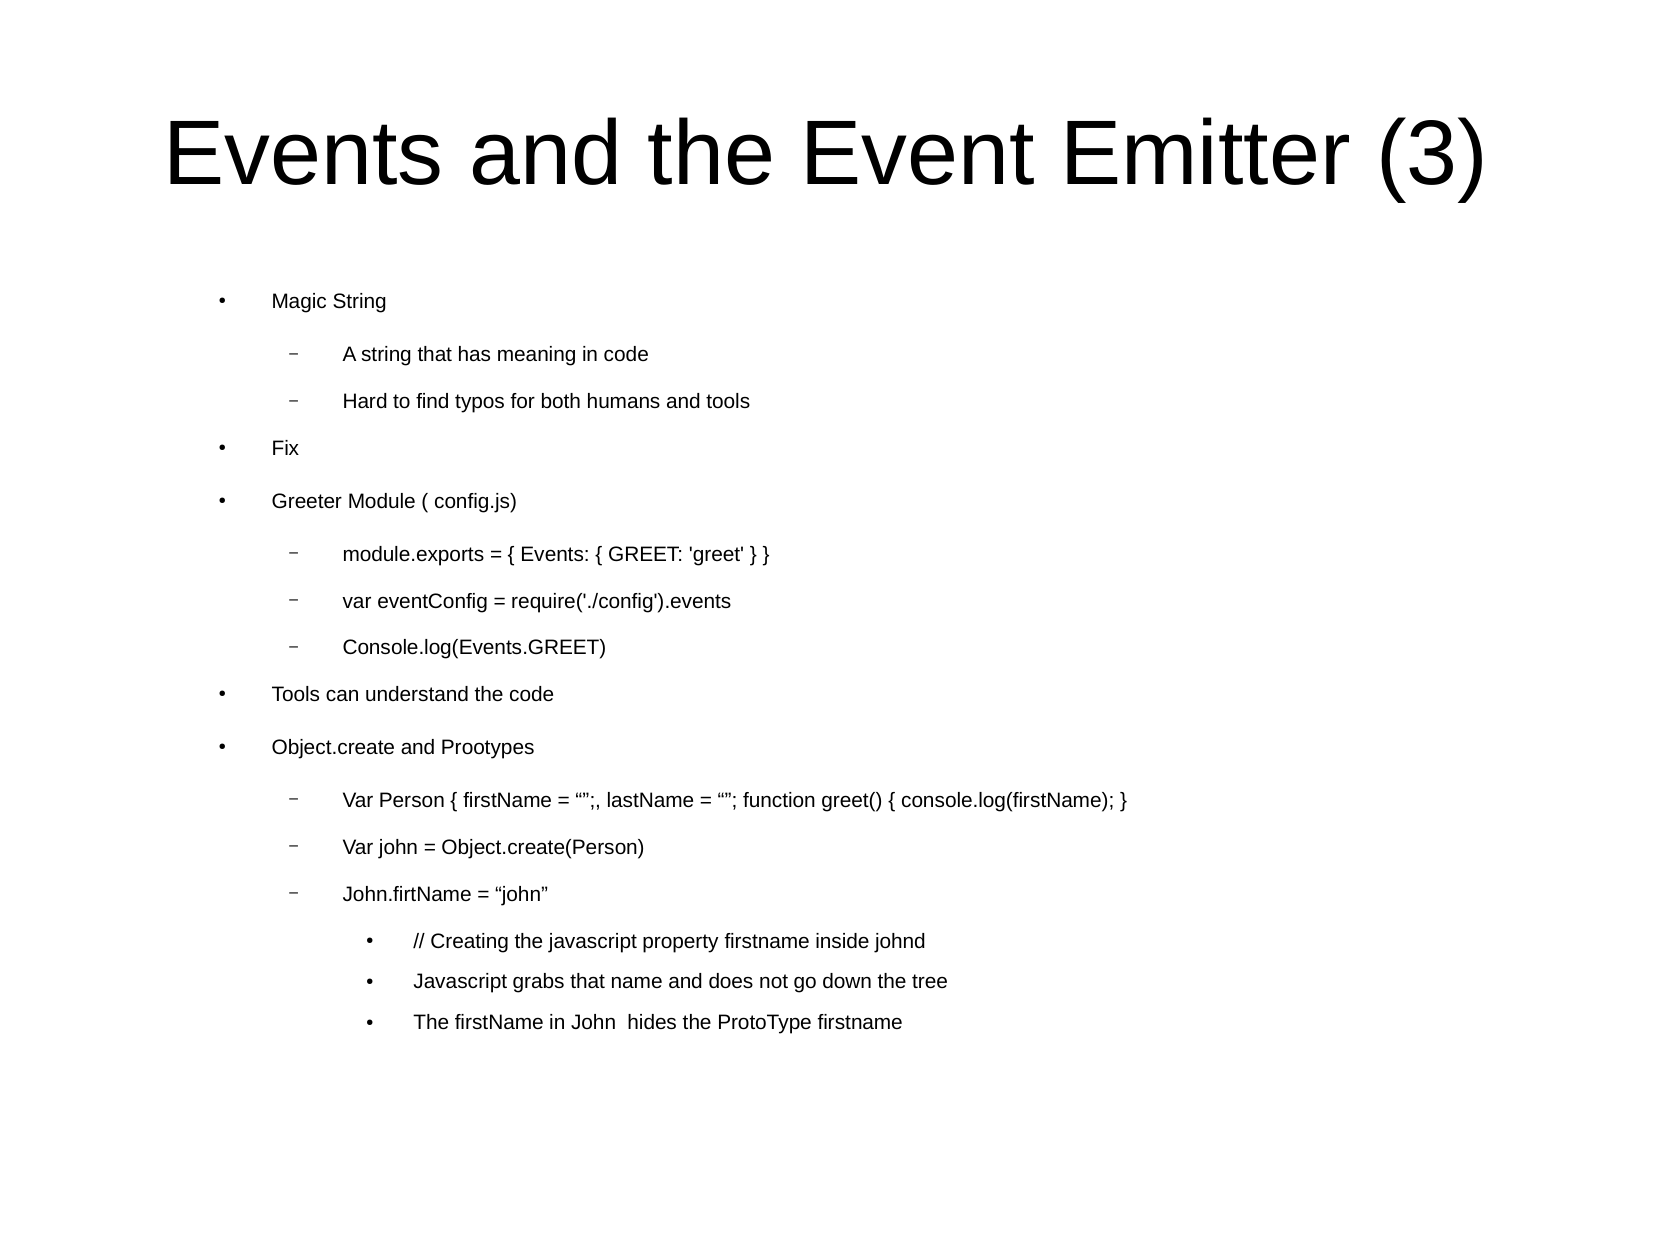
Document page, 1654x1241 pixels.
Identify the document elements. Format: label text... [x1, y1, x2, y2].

list Magic String A string that has meaning in code Hard to find typos for both humans and tools Fix Greeter Module ( config.js) module.exports = { Events: { GREET: 'greet' } } var eventConfig = require('./config').events Console.log(Events.GREET) Tools can understand the code Object.create and Prootypes Var Person { firstName = “”;, lastName = “”; function greet() { console.log(firstName); } Var john = Object.create(Person) John.firtName = “john” // Creating the javascript property firstname inside johnd Javascript grabs that name and does not go down the tree The firstName in John hides the ProtoType firstname [82, 290, 1571, 1201]
title Events and the Event Emitter (3) [82, 49, 1571, 257]
